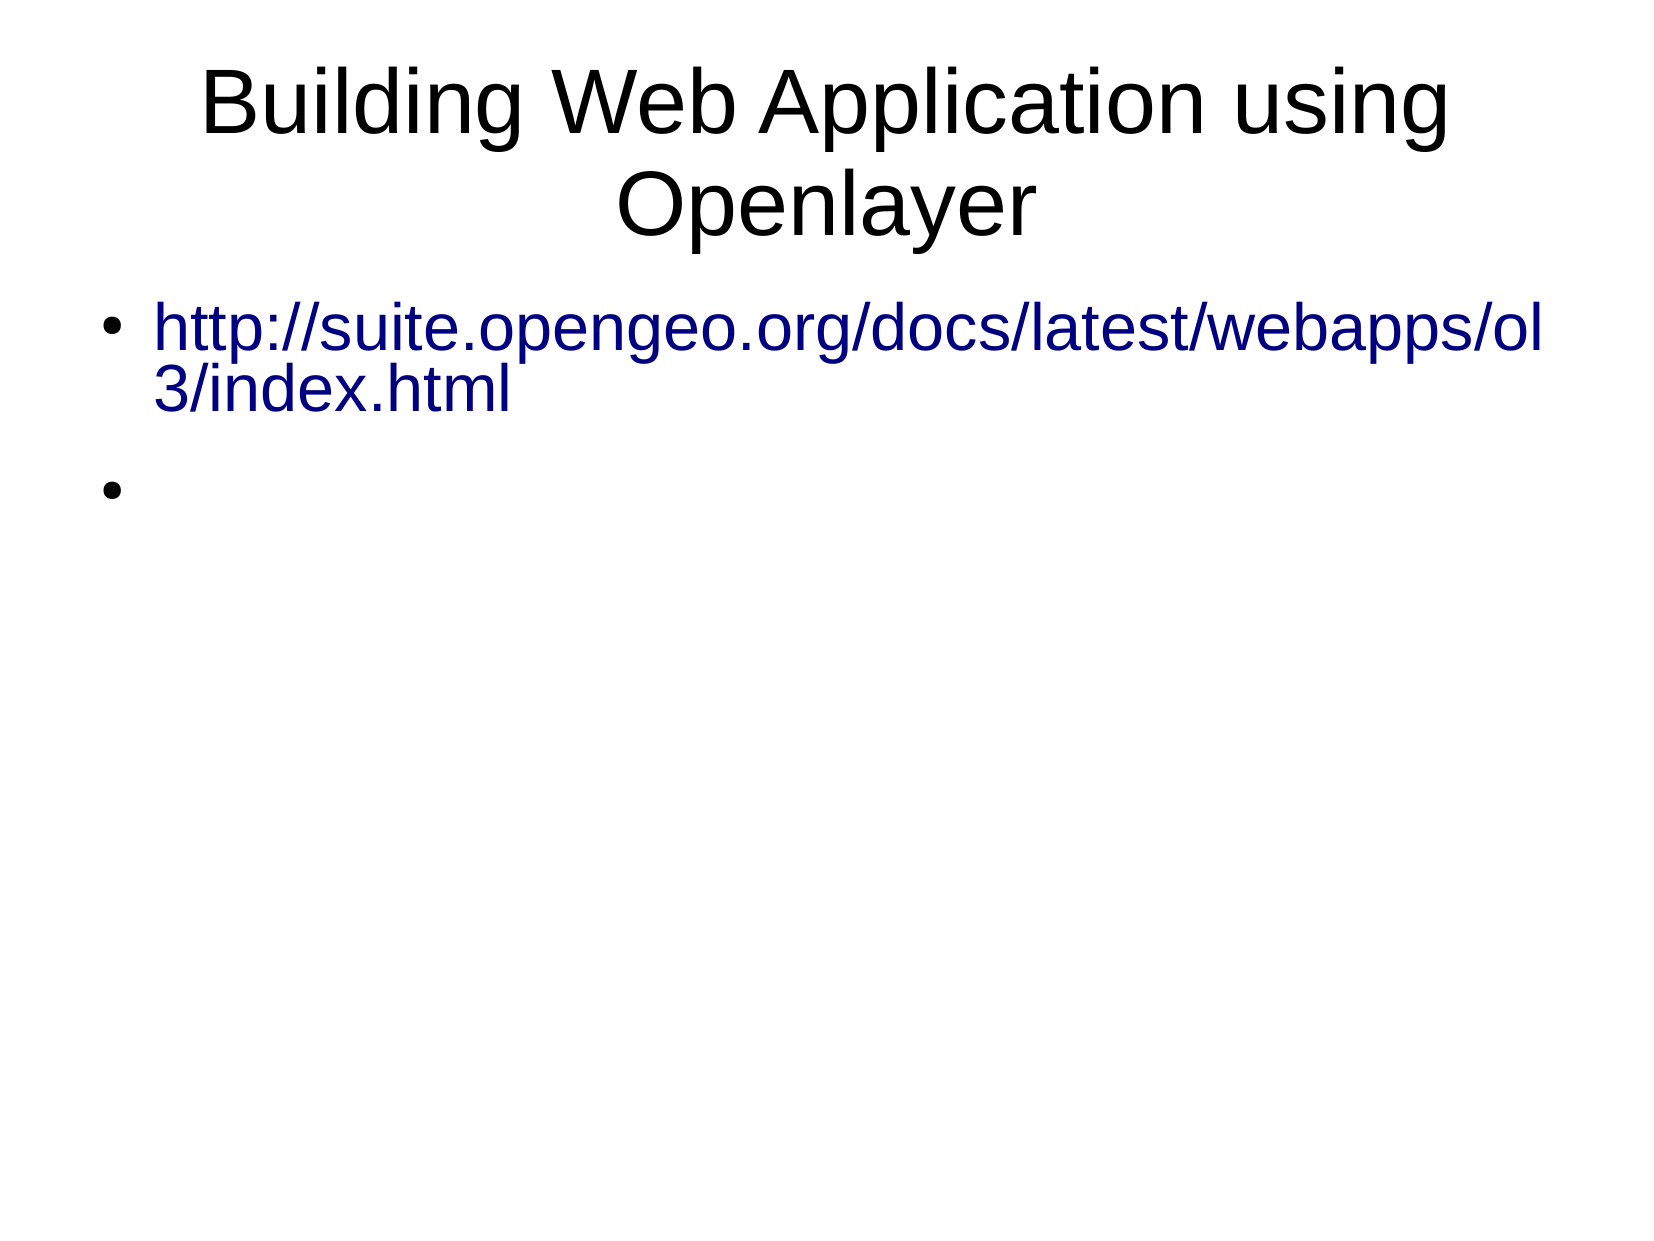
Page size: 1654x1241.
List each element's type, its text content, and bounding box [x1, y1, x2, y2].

list http://suite.opengeo.org/docs/latest/webapps/ol3/index.html [82, 290, 1571, 1010]
title Building Web Application using Openlayer [82, 49, 1571, 257]
